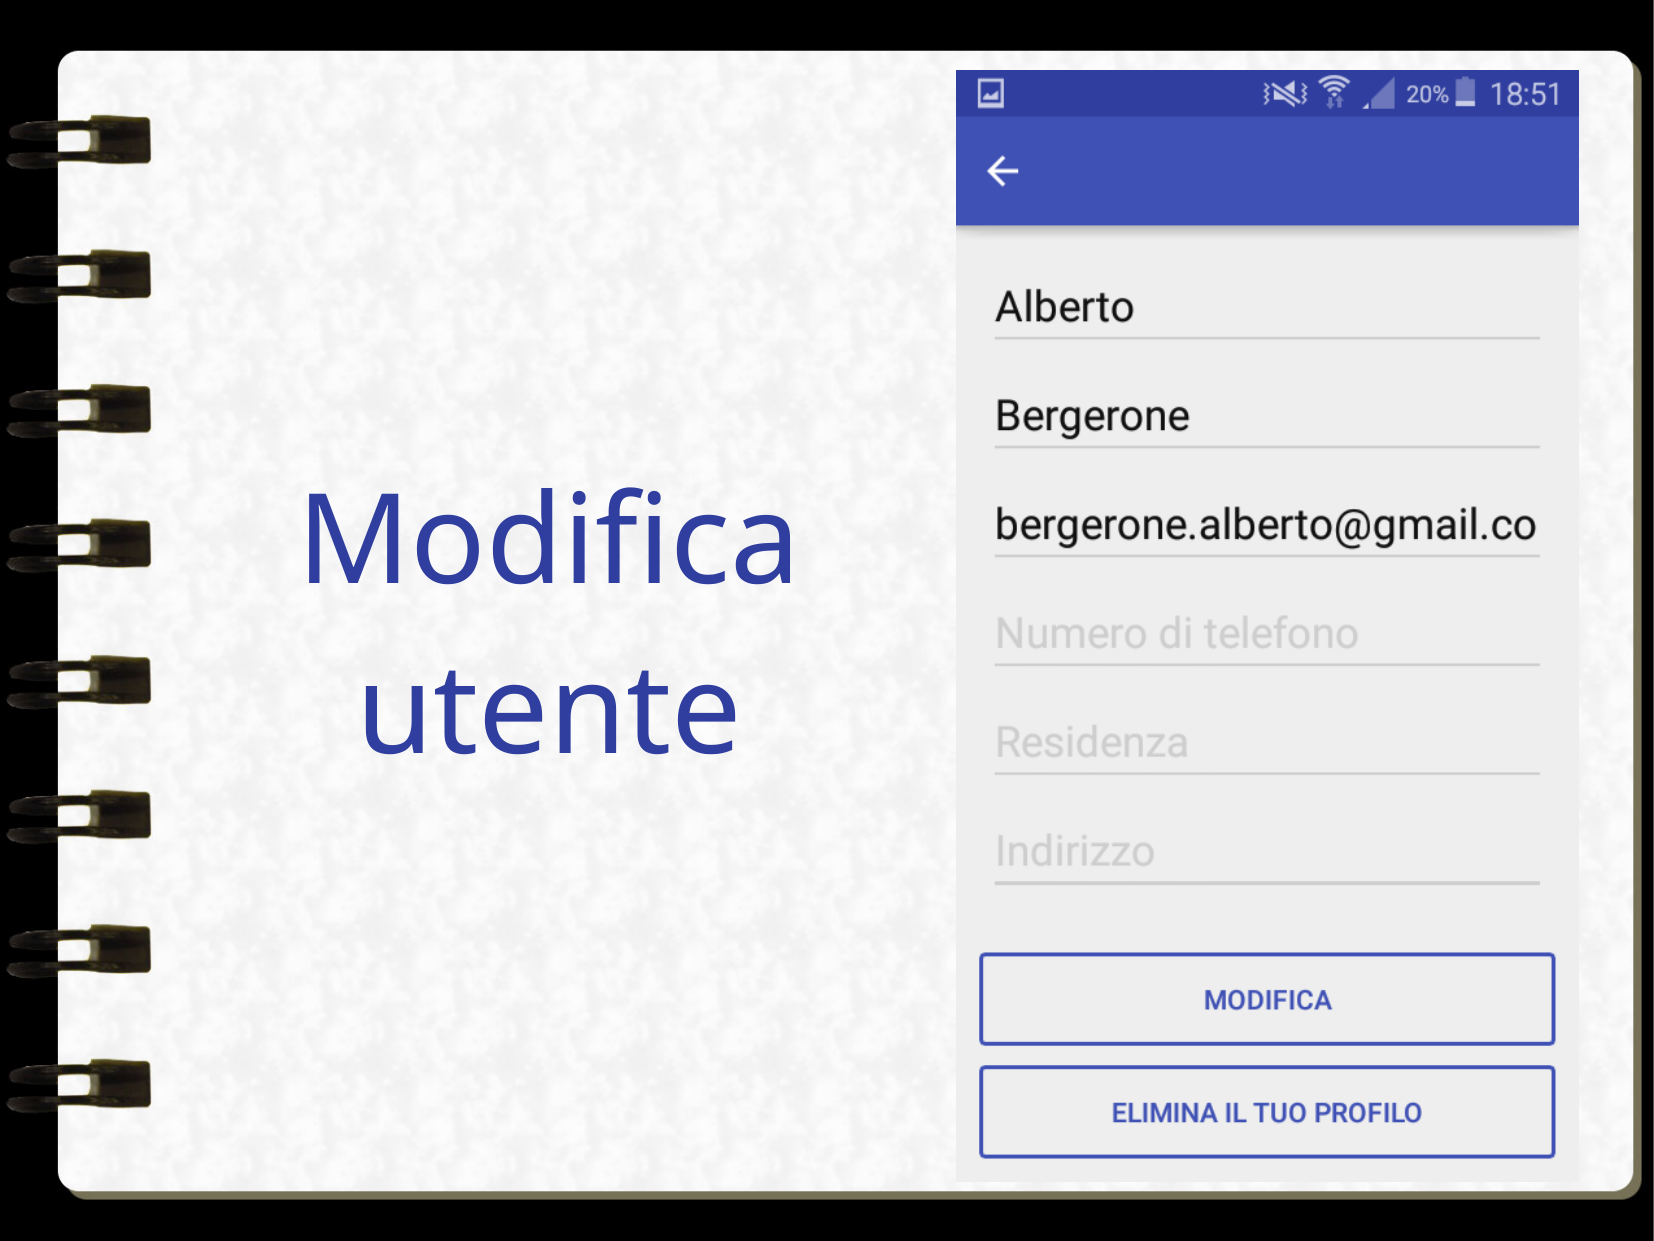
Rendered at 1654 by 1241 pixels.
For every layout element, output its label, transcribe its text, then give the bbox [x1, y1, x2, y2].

picture [0, 0, 1654, 1241]
title Modifica utente [188, 455, 910, 785]
